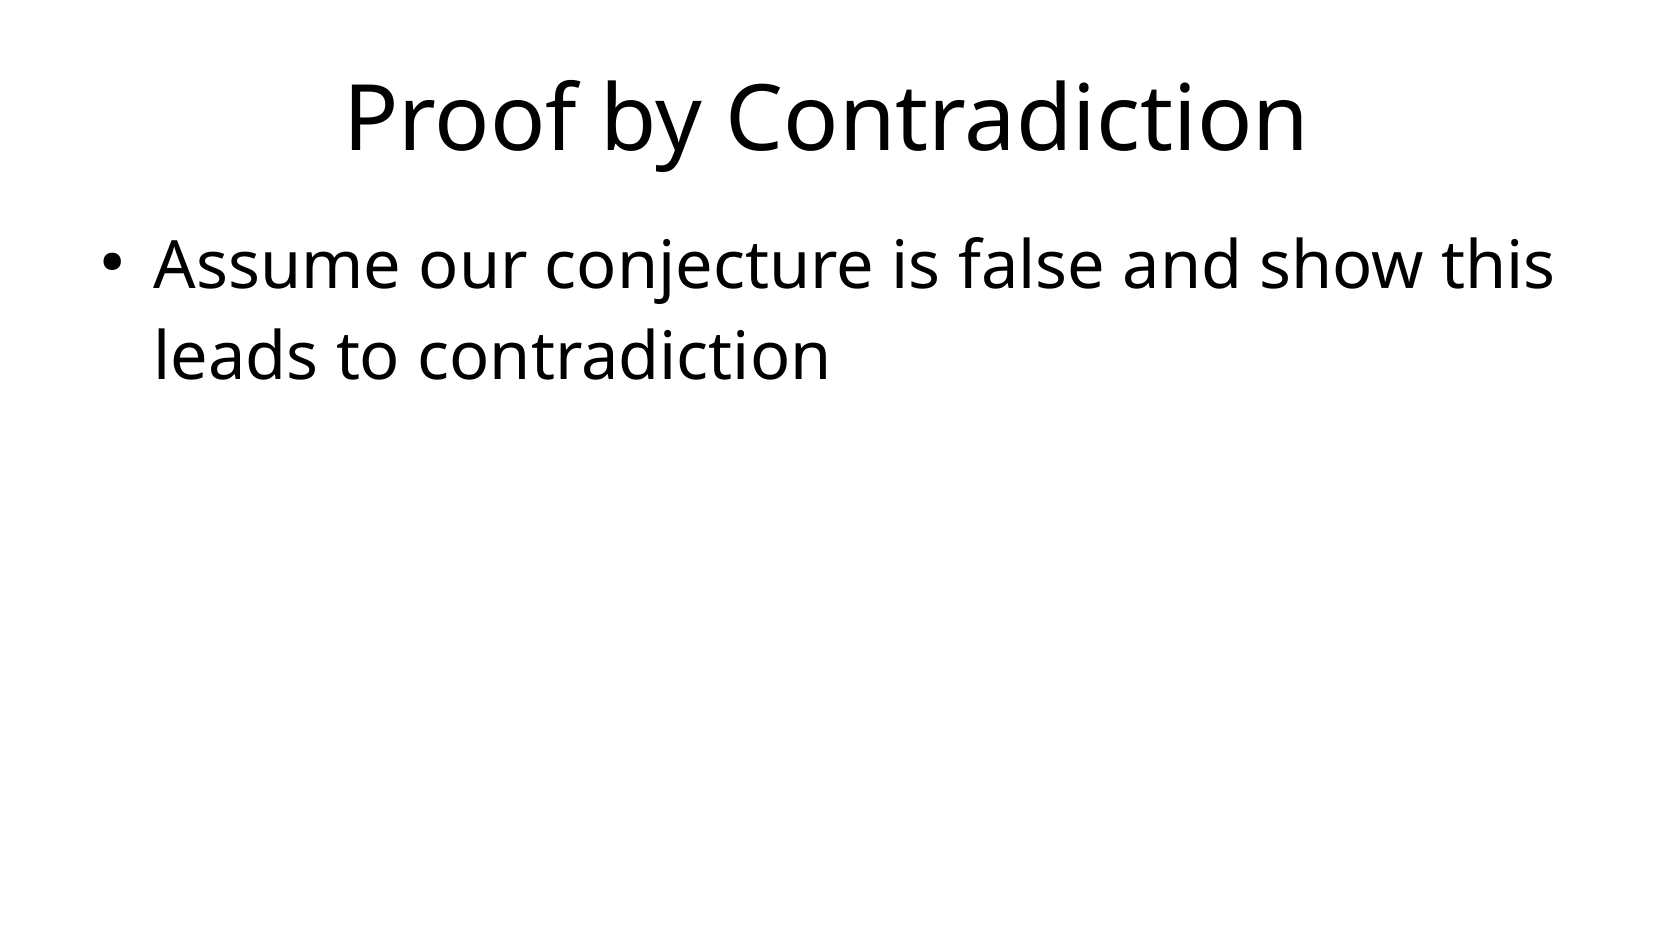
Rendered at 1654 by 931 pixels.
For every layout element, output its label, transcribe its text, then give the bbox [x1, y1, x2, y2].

list Assume our conjecture is false and show this leads to contradiction [82, 217, 1571, 758]
title Proof by Contradiction [82, 37, 1571, 193]
